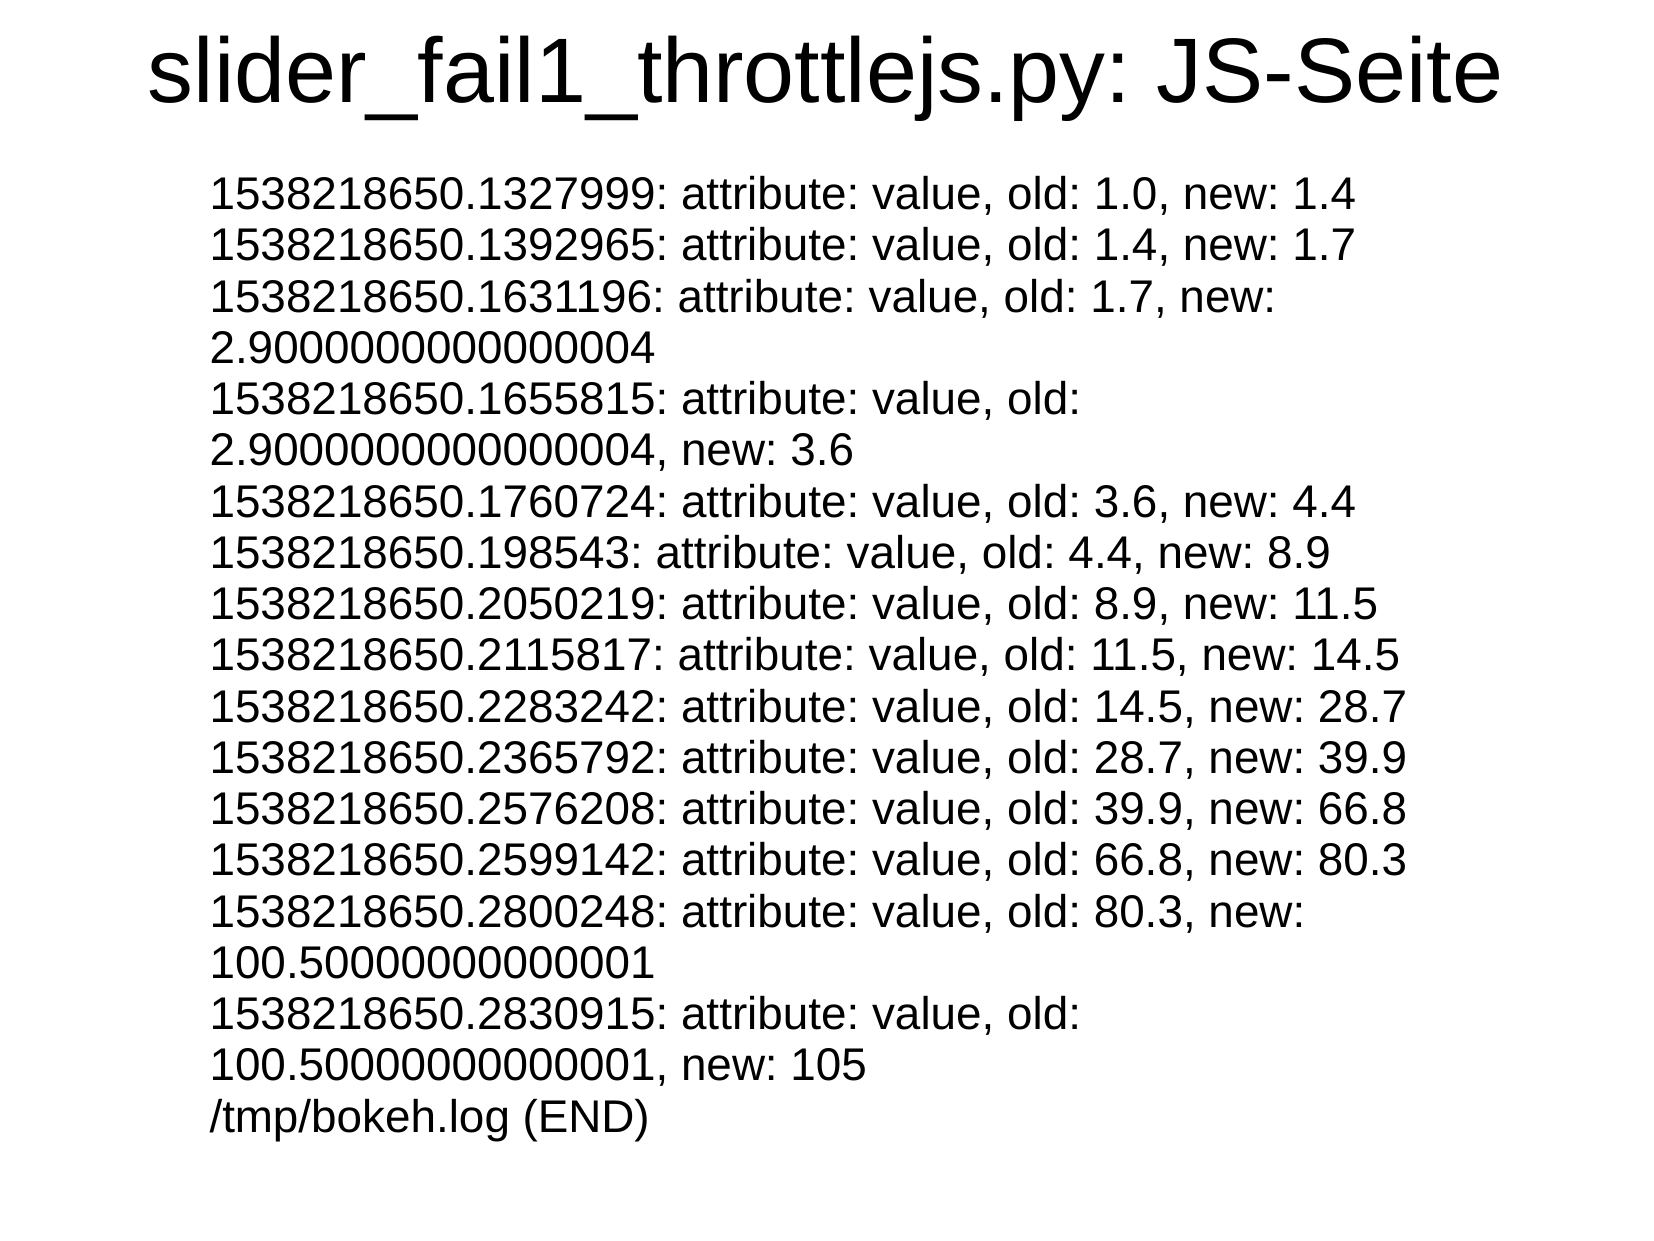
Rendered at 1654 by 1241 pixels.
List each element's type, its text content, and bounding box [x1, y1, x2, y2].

text_box 1538218650.1327999: attribute: value, old: 1.0, new: 1.4 1538218650.1392965: attribute: value, old: 1.4, new: 1.7 1538218650.1631196: attribute: value, old: 1.7, new: 2.9000000000000004 1538218650.1655815: attribute: value, old: 2.9000000000000004, new: 3.6 1538218650.1760724: attribute: value, old: 3.6, new: 4.4 1538218650.198543: attribute: value, old: 4.4, new: 8.9 1538218650.2050219: attribute: value, old: 8.9, new: 11.5 1538218650.2115817: attribute: value, old: 11.5, new: 14.5 1538218650.2283242: attribute: value, old: 14.5, new: 28.7 1538218650.2365792: attribute: value, old: 28.7, new: 39.9 1538218650.2576208: attribute: value, old: 39.9, new: 66.8 1538218650.2599142: attribute: value, old: 66.8, new: 80.3 1538218650.2800248: attribute: value, old: 80.3, new: 100.50000000000001 1538218650.2830915: attribute: value, old: 100.50000000000001, new: 105 /tmp/bokeh.log (END) [194, 160, 1542, 1241]
title slider_fail1_throttlejs.py: JS-Seite [82, 0, 1571, 174]
